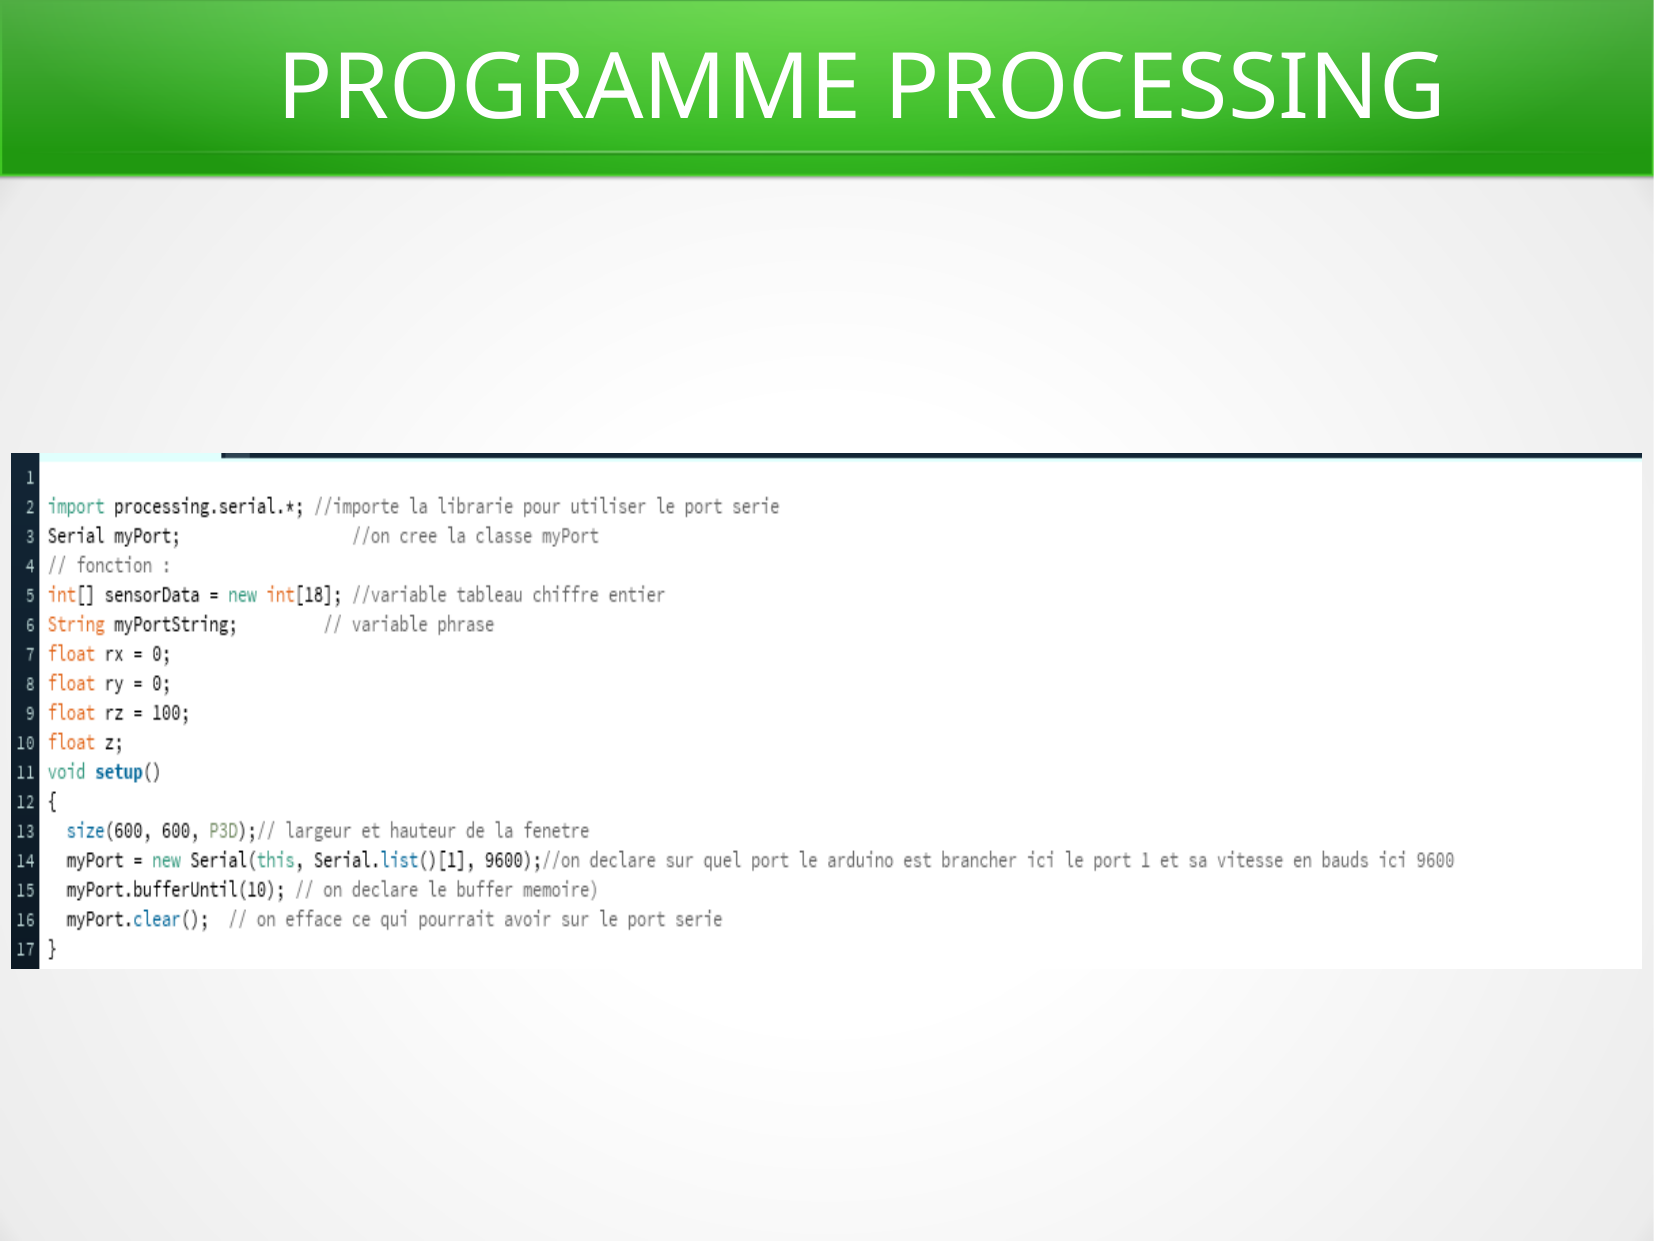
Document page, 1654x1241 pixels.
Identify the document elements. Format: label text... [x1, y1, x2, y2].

picture [0, 0, 1654, 1241]
title PROGRAMME PROCESSING [82, 11, 1571, 154]
